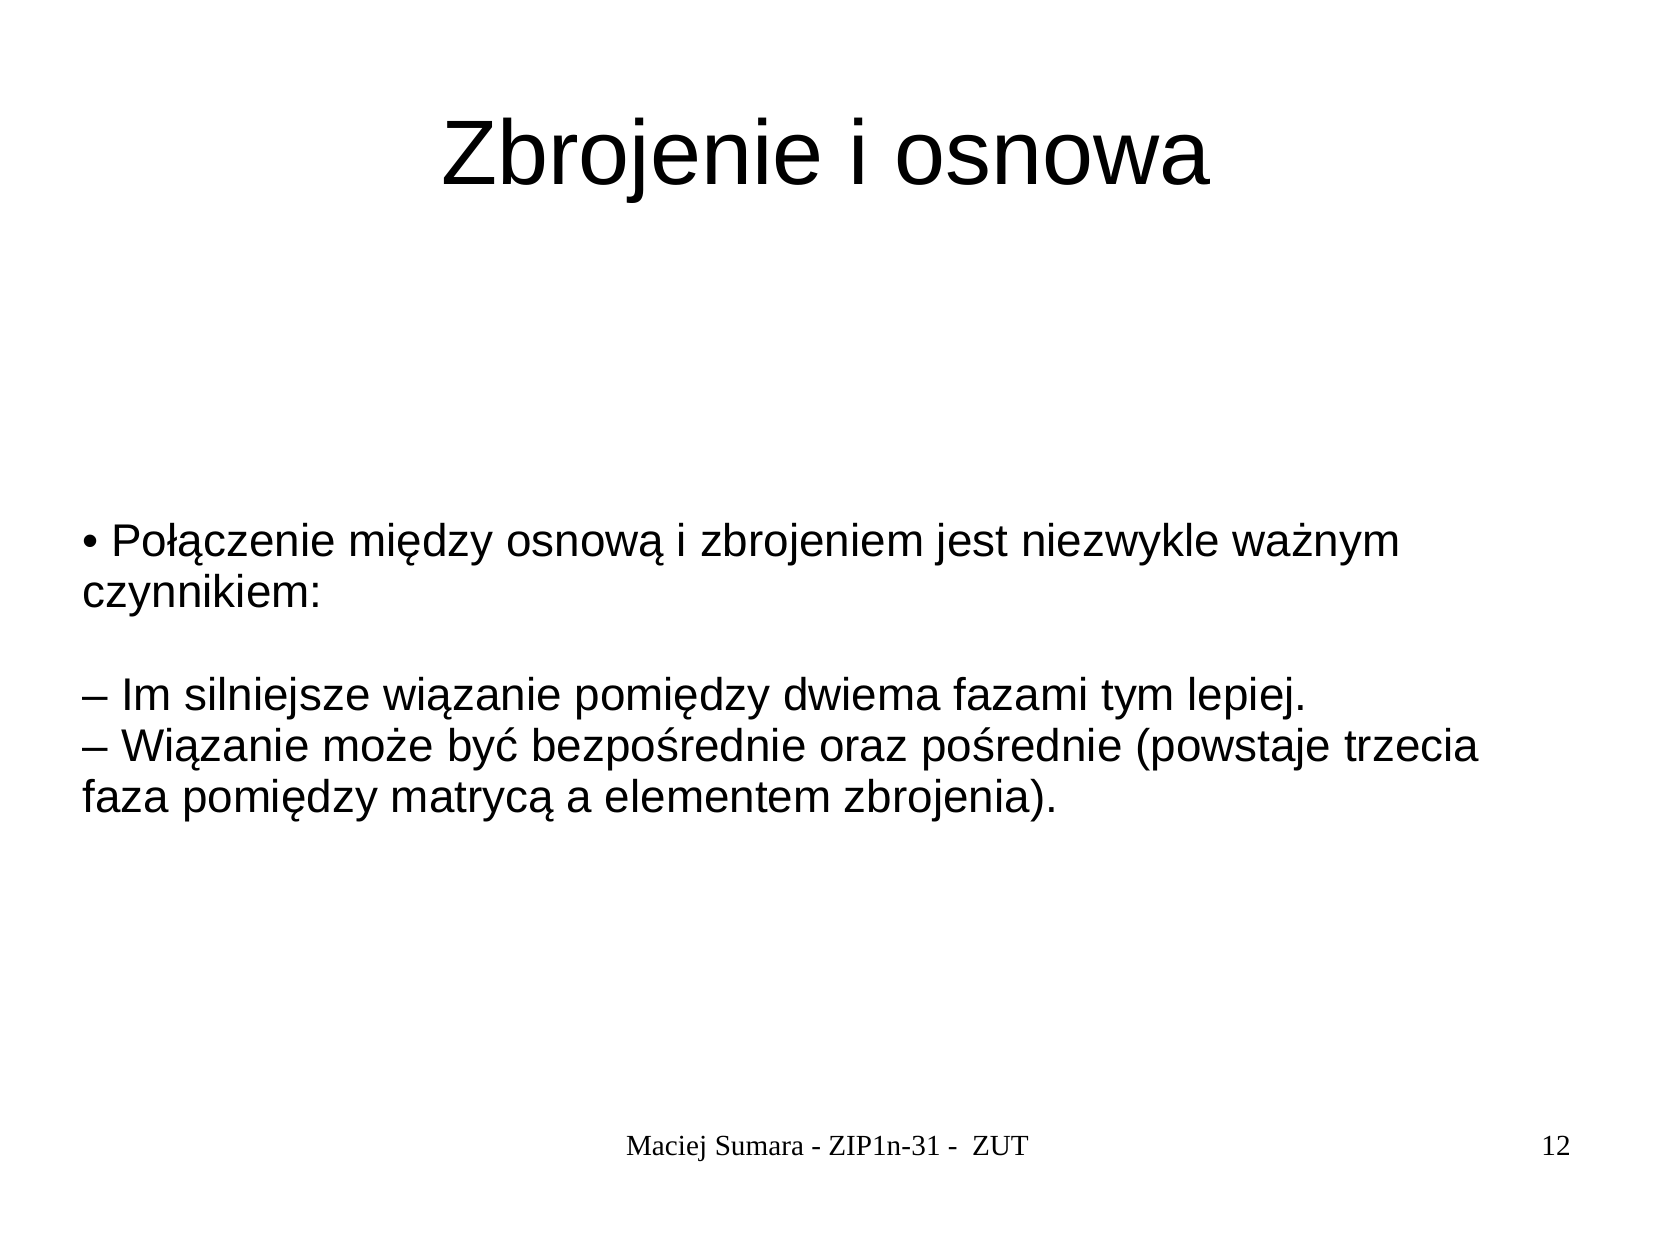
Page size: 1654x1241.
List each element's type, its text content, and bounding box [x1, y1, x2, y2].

subtitle • Połączenie między osnową i zbrojeniem jest niezwykle ważnym czynnikiem: – Im silniejsze wiązanie pomiędzy dwiema fazami tym lepiej. – Wiązanie może być bezpośrednie oraz pośrednie (powstaje trzecia faza pomiędzy matrycą a elementem zbrojenia). [82, 297, 1571, 1102]
title Zbrojenie i osnowa [82, 56, 1571, 250]
